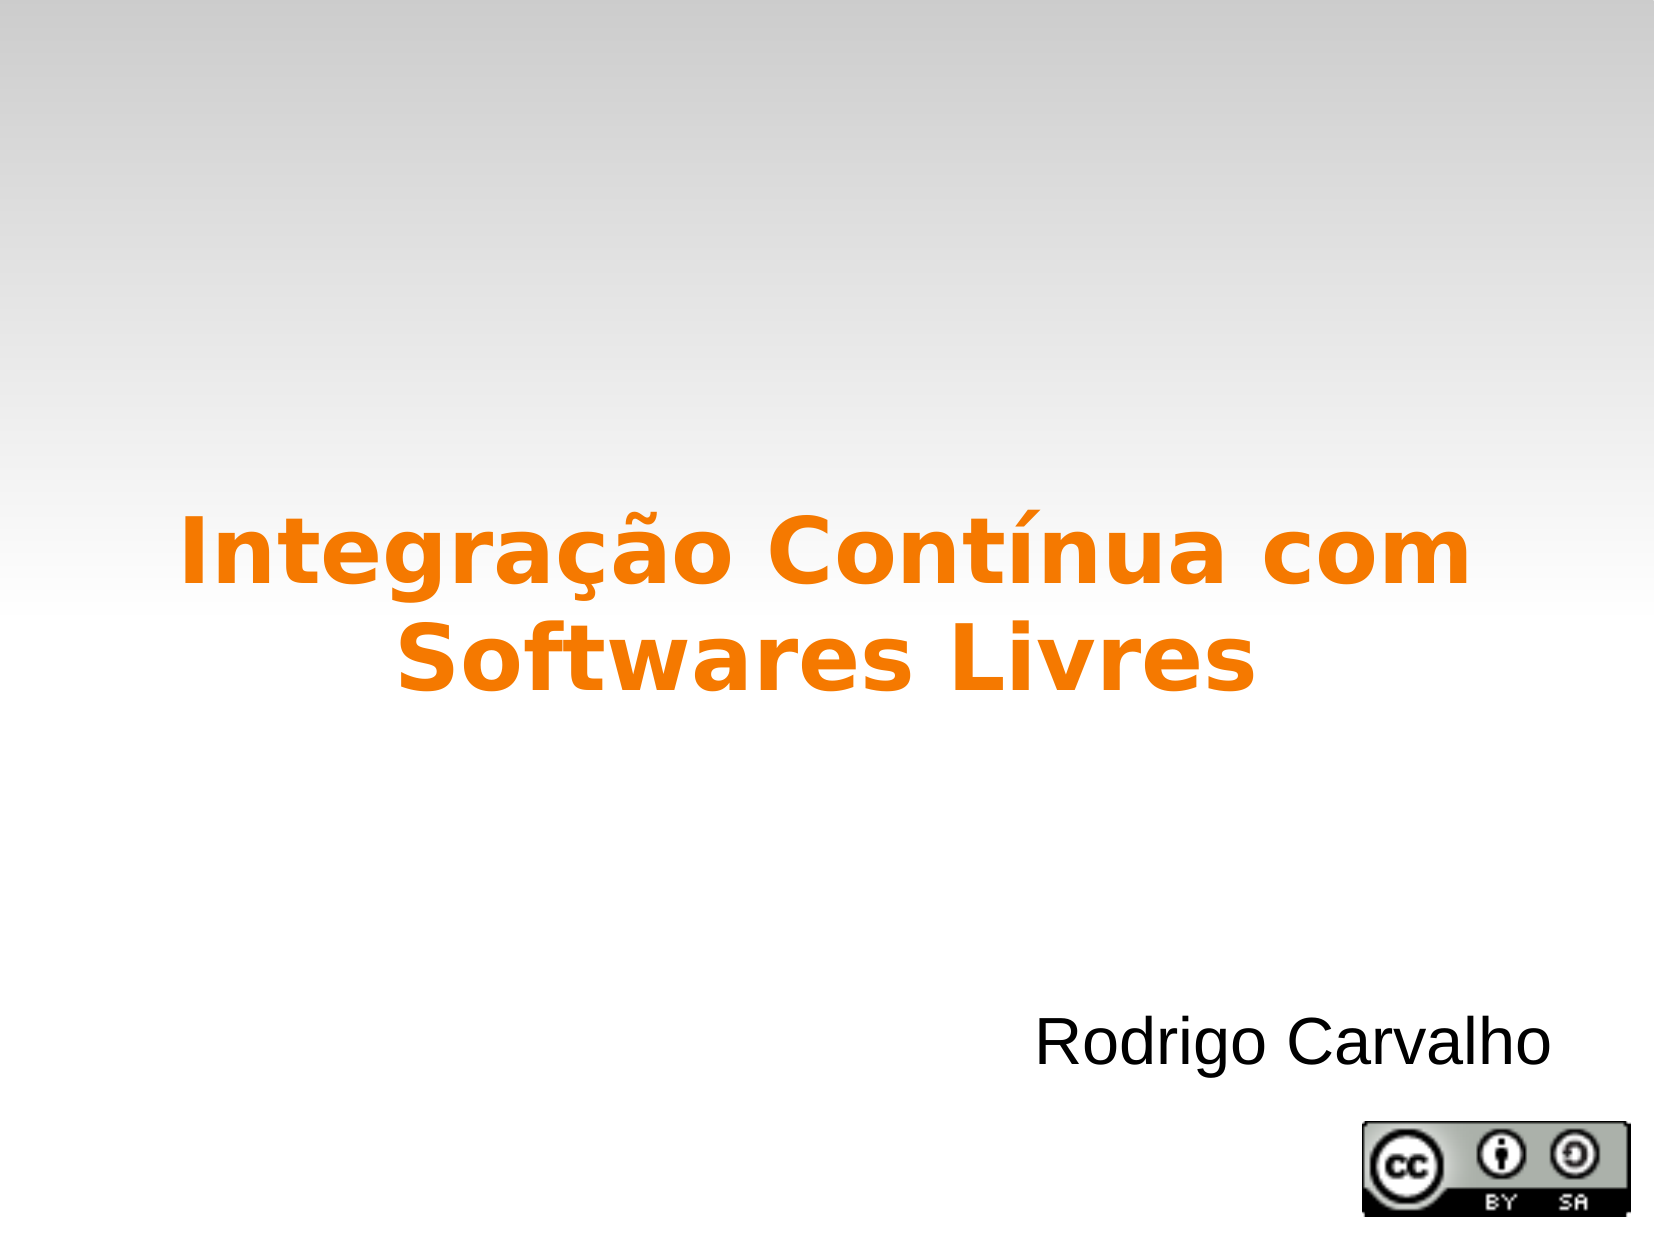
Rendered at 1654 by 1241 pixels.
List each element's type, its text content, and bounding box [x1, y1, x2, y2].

subtitle Rodrigo Carvalho [803, 1003, 1554, 1154]
picture [1362, 1121, 1631, 1217]
title Integração Contínua com Softwares Livres [82, 206, 1571, 1004]
